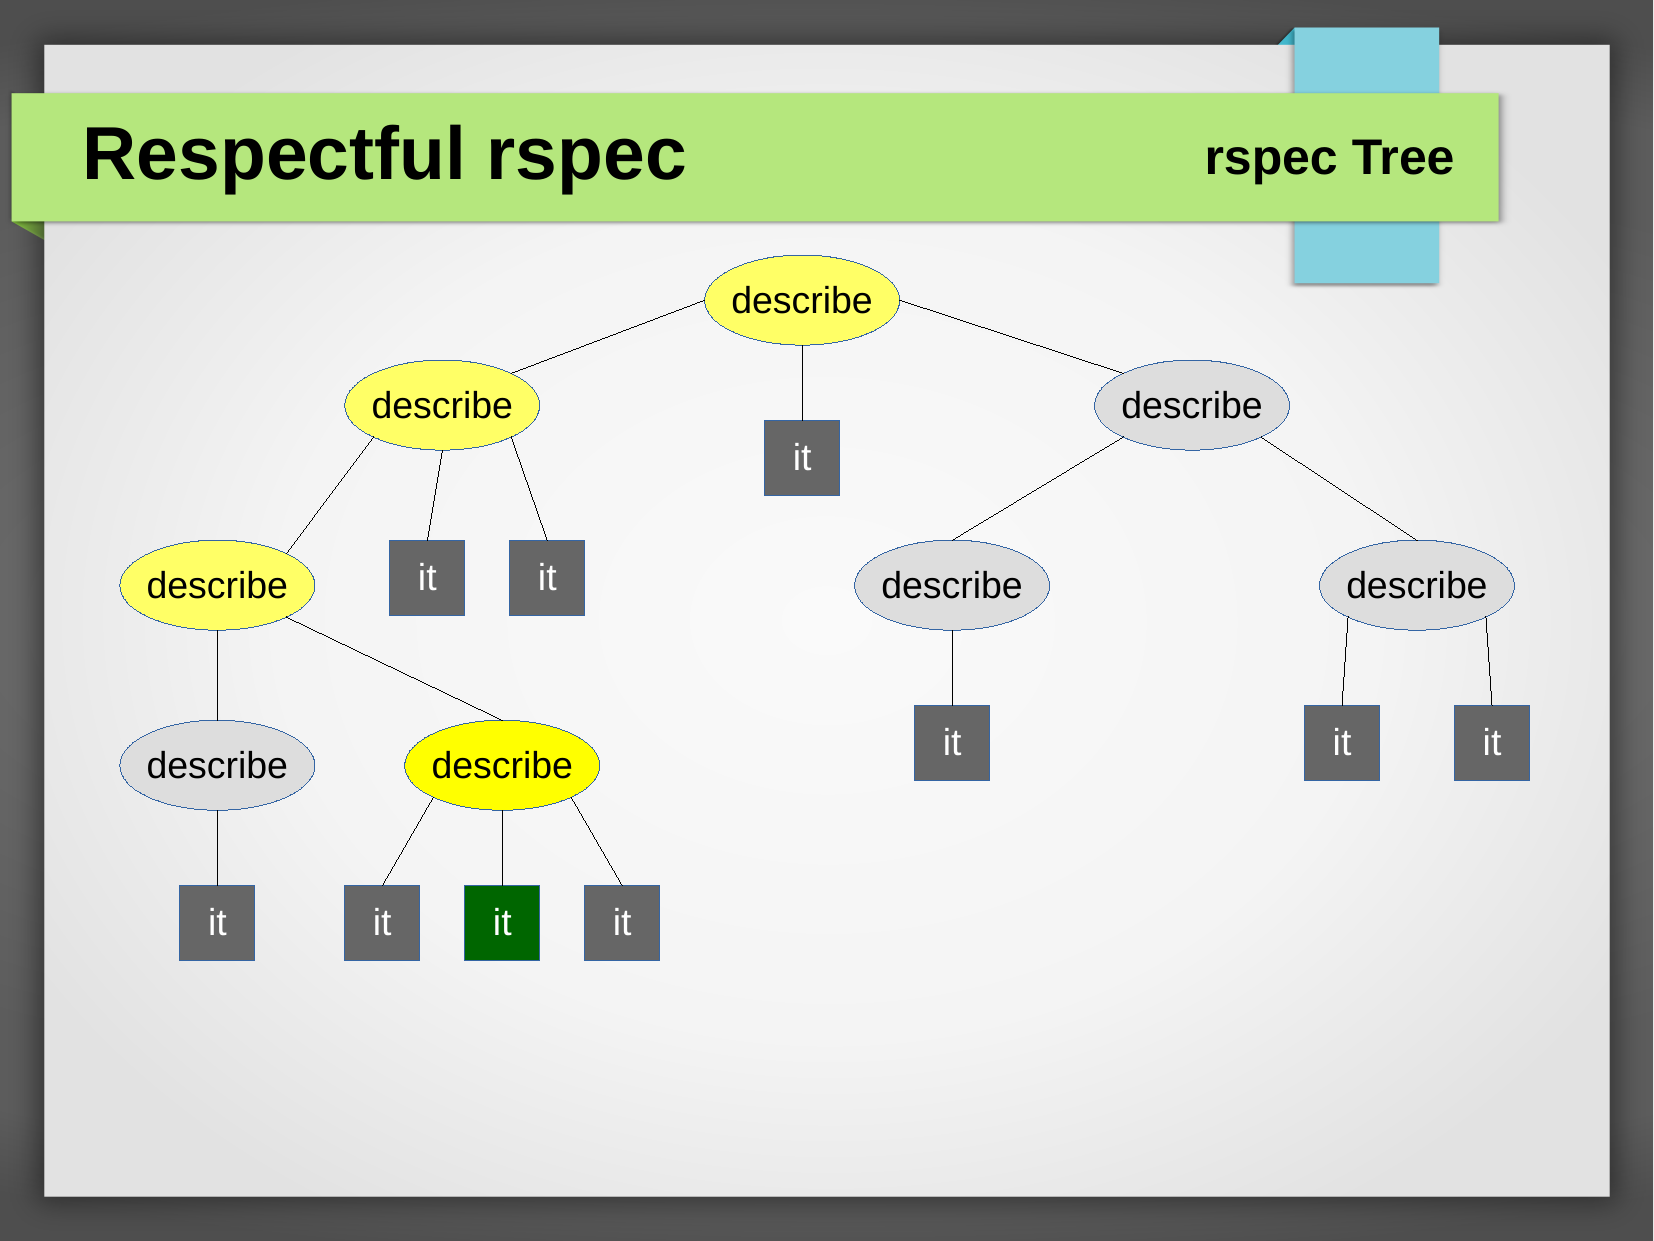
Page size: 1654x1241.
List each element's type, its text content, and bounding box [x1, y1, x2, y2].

title Respectful rspec [82, 94, 705, 213]
text_box it [1304, 705, 1380, 781]
text_box it [1454, 705, 1530, 781]
text_box it [179, 885, 255, 961]
text_box describe [344, 360, 540, 451]
picture [0, 0, 1654, 1241]
text_box describe [704, 255, 900, 346]
text_box describe [119, 540, 315, 631]
title rspec Tree [869, 97, 1455, 216]
text_box it [764, 420, 840, 496]
text_box it [914, 705, 990, 781]
text_box describe [1319, 540, 1515, 631]
text_box describe [404, 720, 600, 811]
text_box describe [1094, 360, 1290, 451]
text_box it [389, 540, 465, 616]
text_box describe [854, 540, 1050, 631]
text_box it [584, 885, 660, 961]
text_box describe [119, 720, 315, 811]
text_box it [464, 885, 540, 961]
text_box it [344, 885, 420, 961]
text_box it [509, 540, 585, 616]
